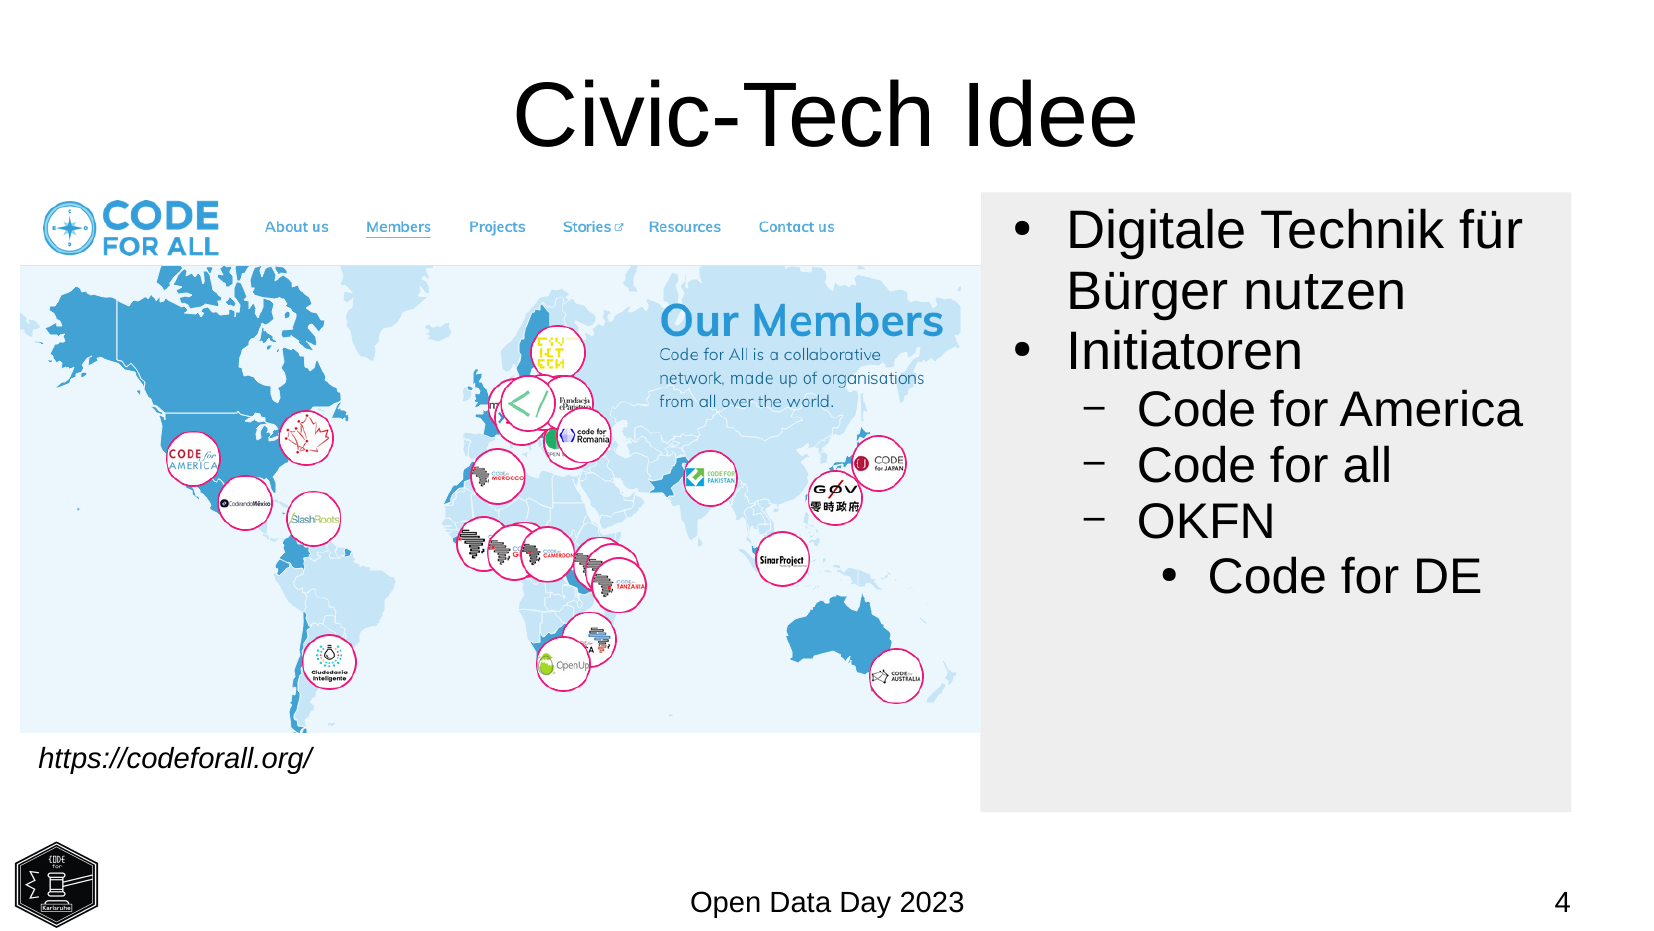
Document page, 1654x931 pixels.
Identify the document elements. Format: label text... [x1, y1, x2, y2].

title Civic-Tech Idee [82, 37, 1571, 192]
picture [20, 192, 981, 733]
text_box Digitale Technik für Bürger nutzen Initiatoren Code for America Code for all OKFN Code for DE [980, 192, 1572, 813]
text_box https://codeforall.org/ [23, 734, 403, 792]
picture [6, 839, 107, 930]
